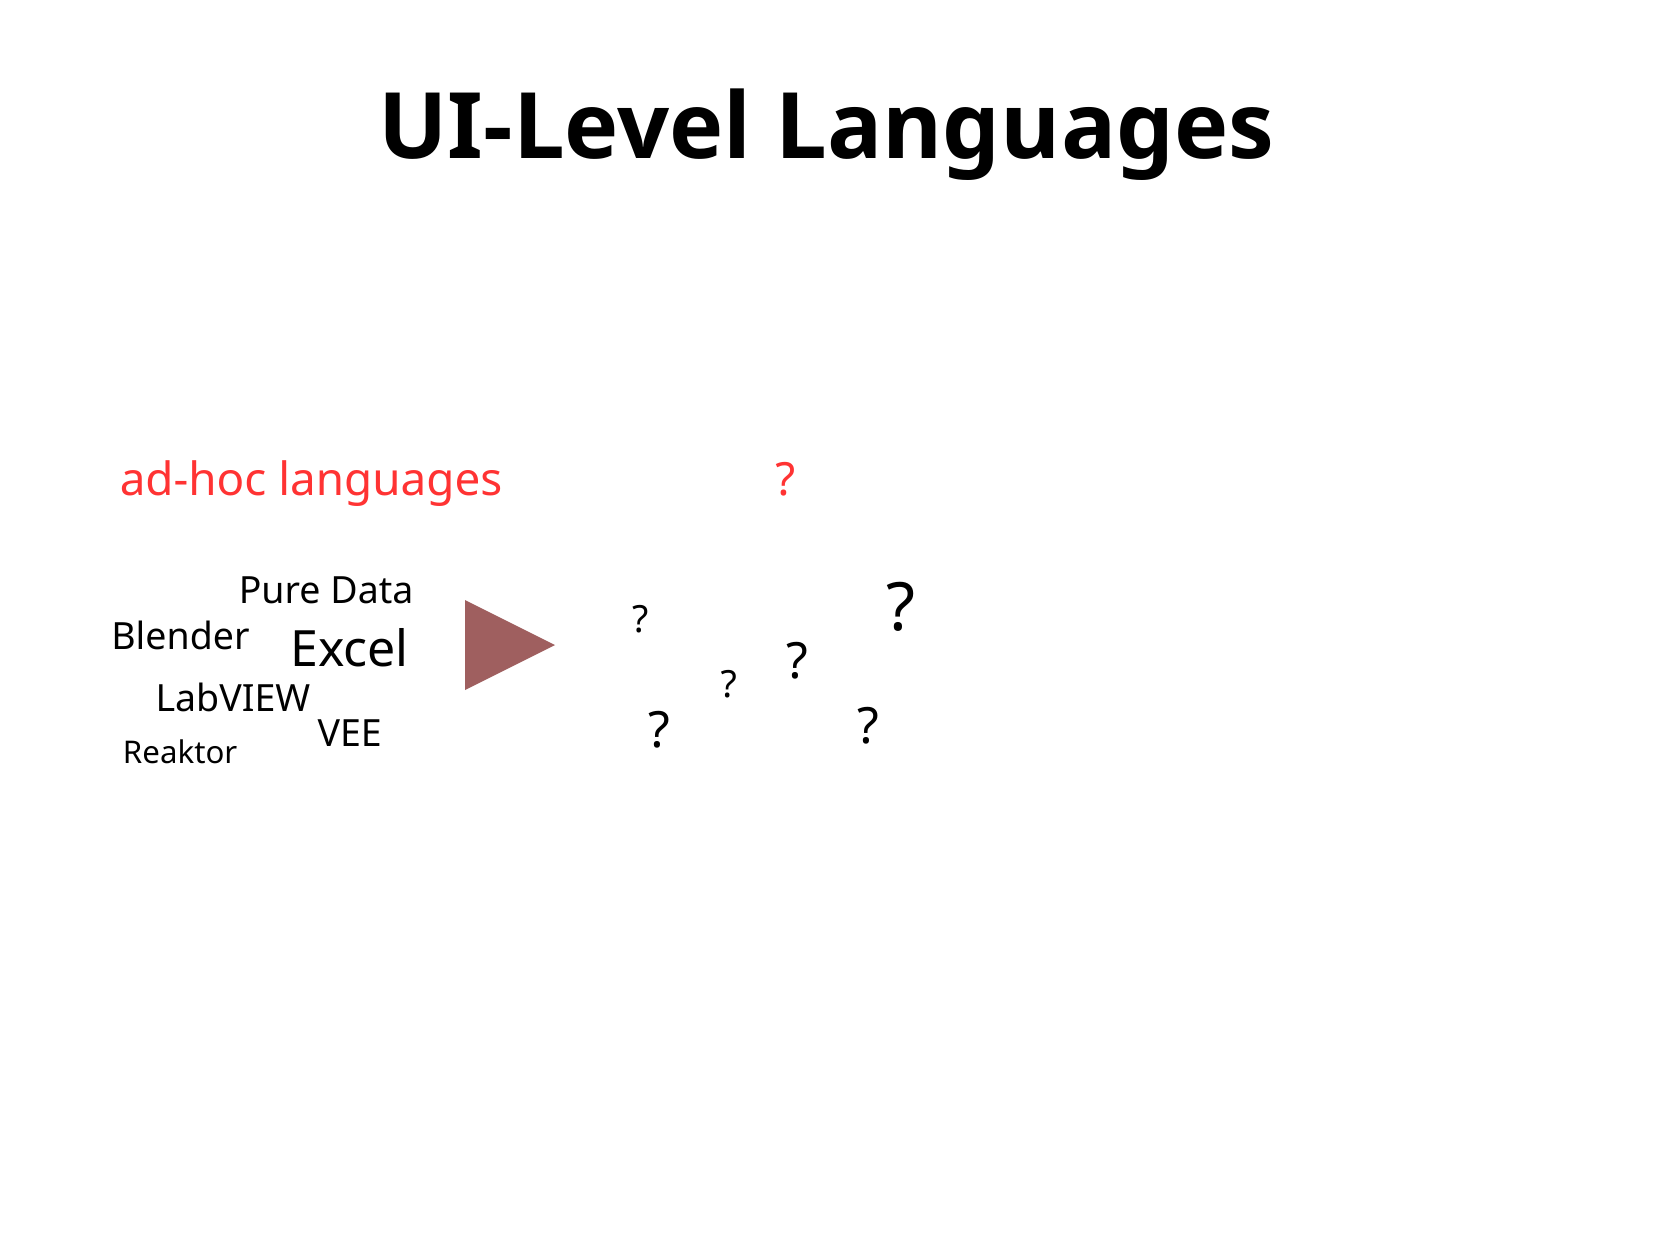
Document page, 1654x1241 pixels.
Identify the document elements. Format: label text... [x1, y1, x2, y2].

text_box ad-hoc languages [105, 439, 496, 517]
text_box ? [760, 439, 811, 517]
text_box [465, 600, 556, 691]
text_box LabVIEW [140, 663, 318, 730]
text_box Blender [96, 602, 258, 669]
text_box Pure Data [223, 555, 421, 622]
text_box ? [842, 682, 894, 767]
text_box Reaktor [108, 722, 246, 789]
text_box ? [633, 686, 685, 770]
text_box ? [617, 585, 663, 651]
text_box ? [772, 617, 823, 701]
text_box ? [871, 551, 930, 658]
text_box ? [705, 650, 752, 716]
title UI-Level Languages [82, 19, 1571, 227]
text_box Excel [275, 622, 421, 690]
text_box VEE [302, 699, 396, 766]
